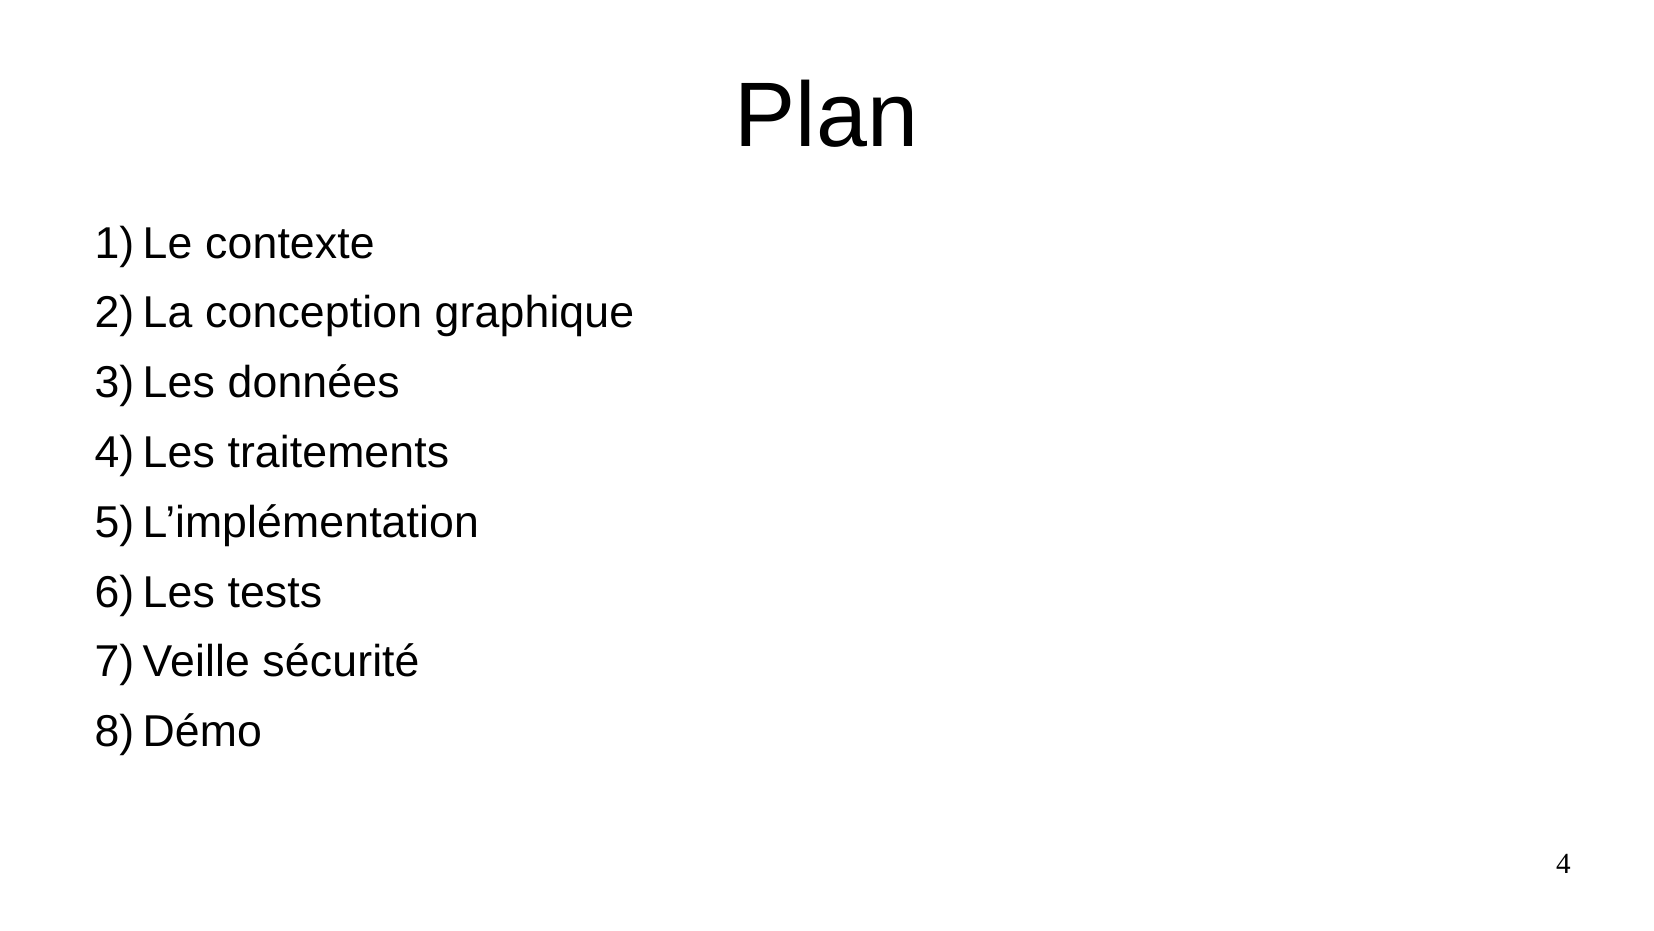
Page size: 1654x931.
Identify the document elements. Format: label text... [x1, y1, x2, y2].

list Le contexte La conception graphique Les données Les traitements L’implémentation Les tests Veille sécurité Démo [82, 217, 1571, 758]
title Plan [82, 37, 1571, 193]
